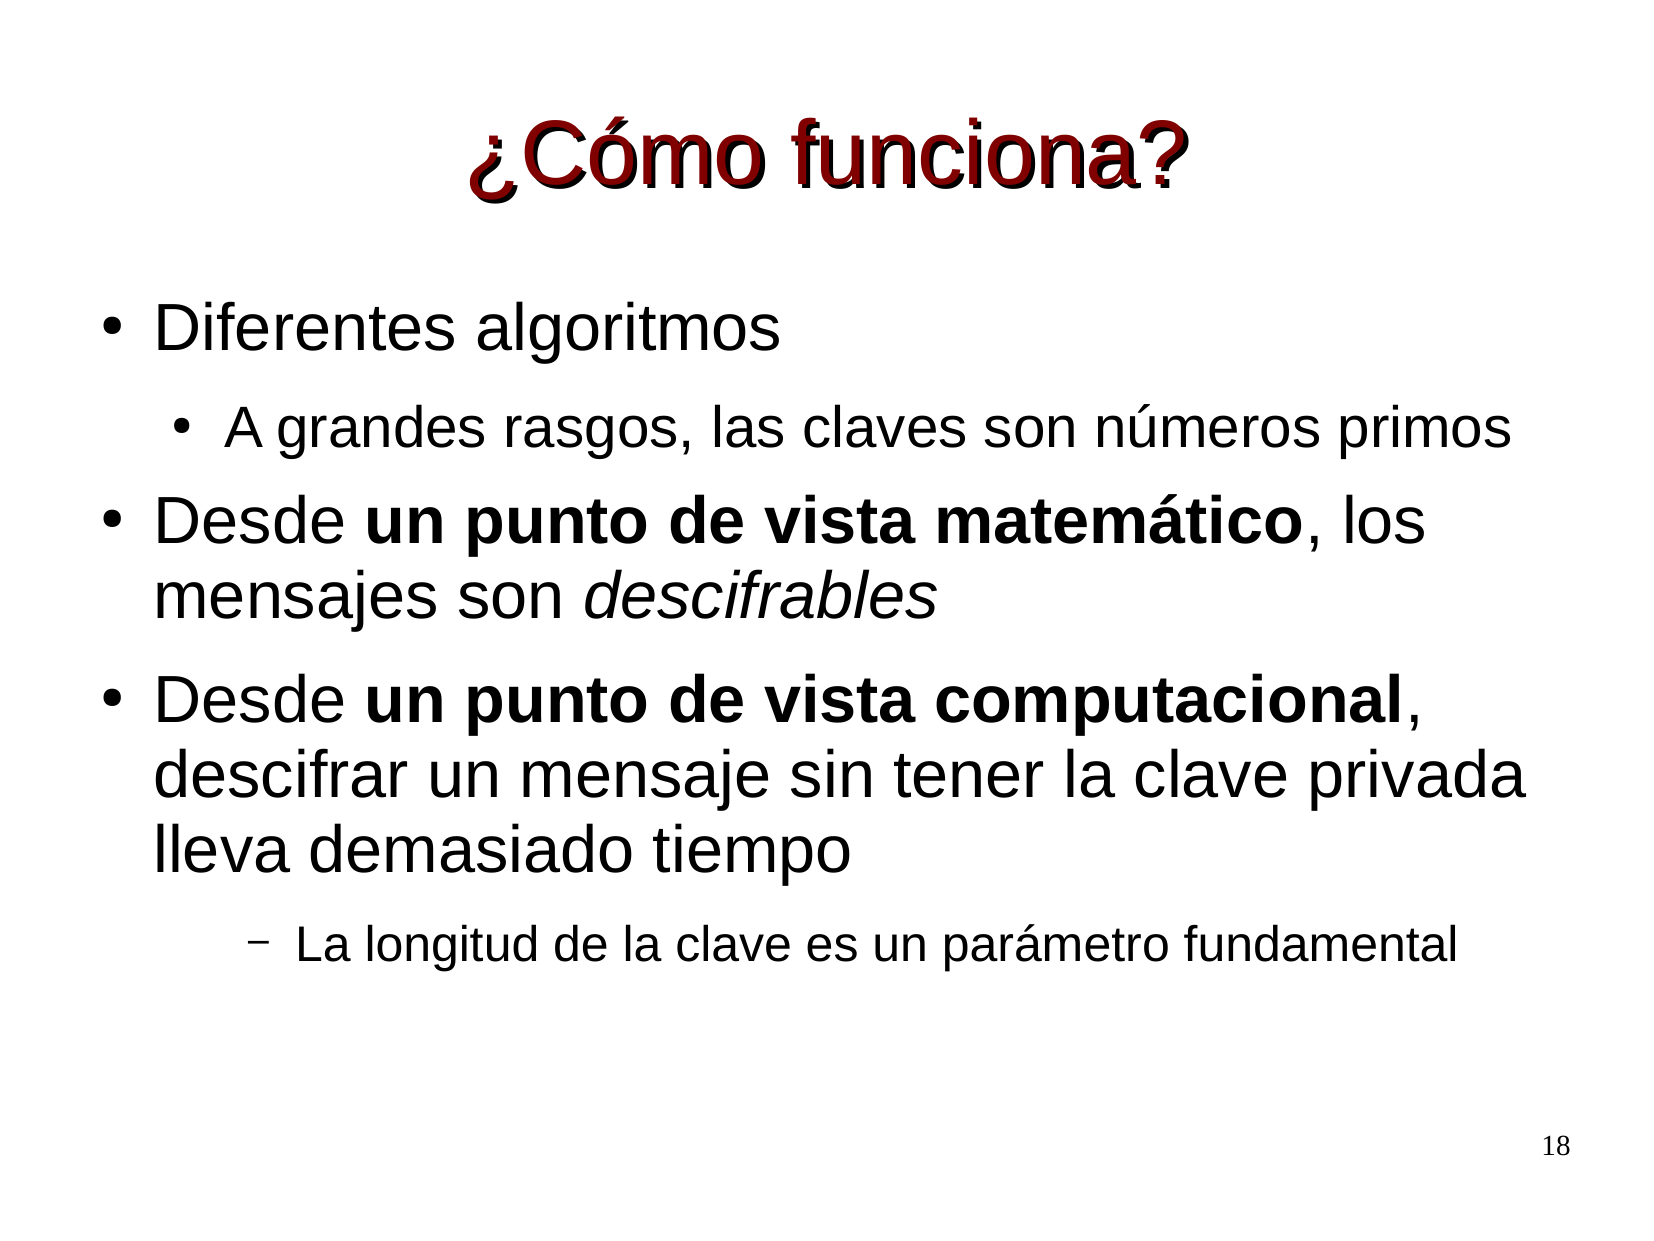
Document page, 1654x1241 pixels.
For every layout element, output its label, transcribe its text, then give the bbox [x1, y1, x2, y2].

list Diferentes algoritmos A grandes rasgos, las claves son números primos Desde un punto de vista matemático, los mensajes son descifrables Desde un punto de vista computacional, descifrar un mensaje sin tener la clave privada lleva demasiado tiempo La longitud de la clave es un parámetro fundamental [82, 290, 1571, 1094]
title ¿Cómo funciona? [82, 49, 1571, 257]
